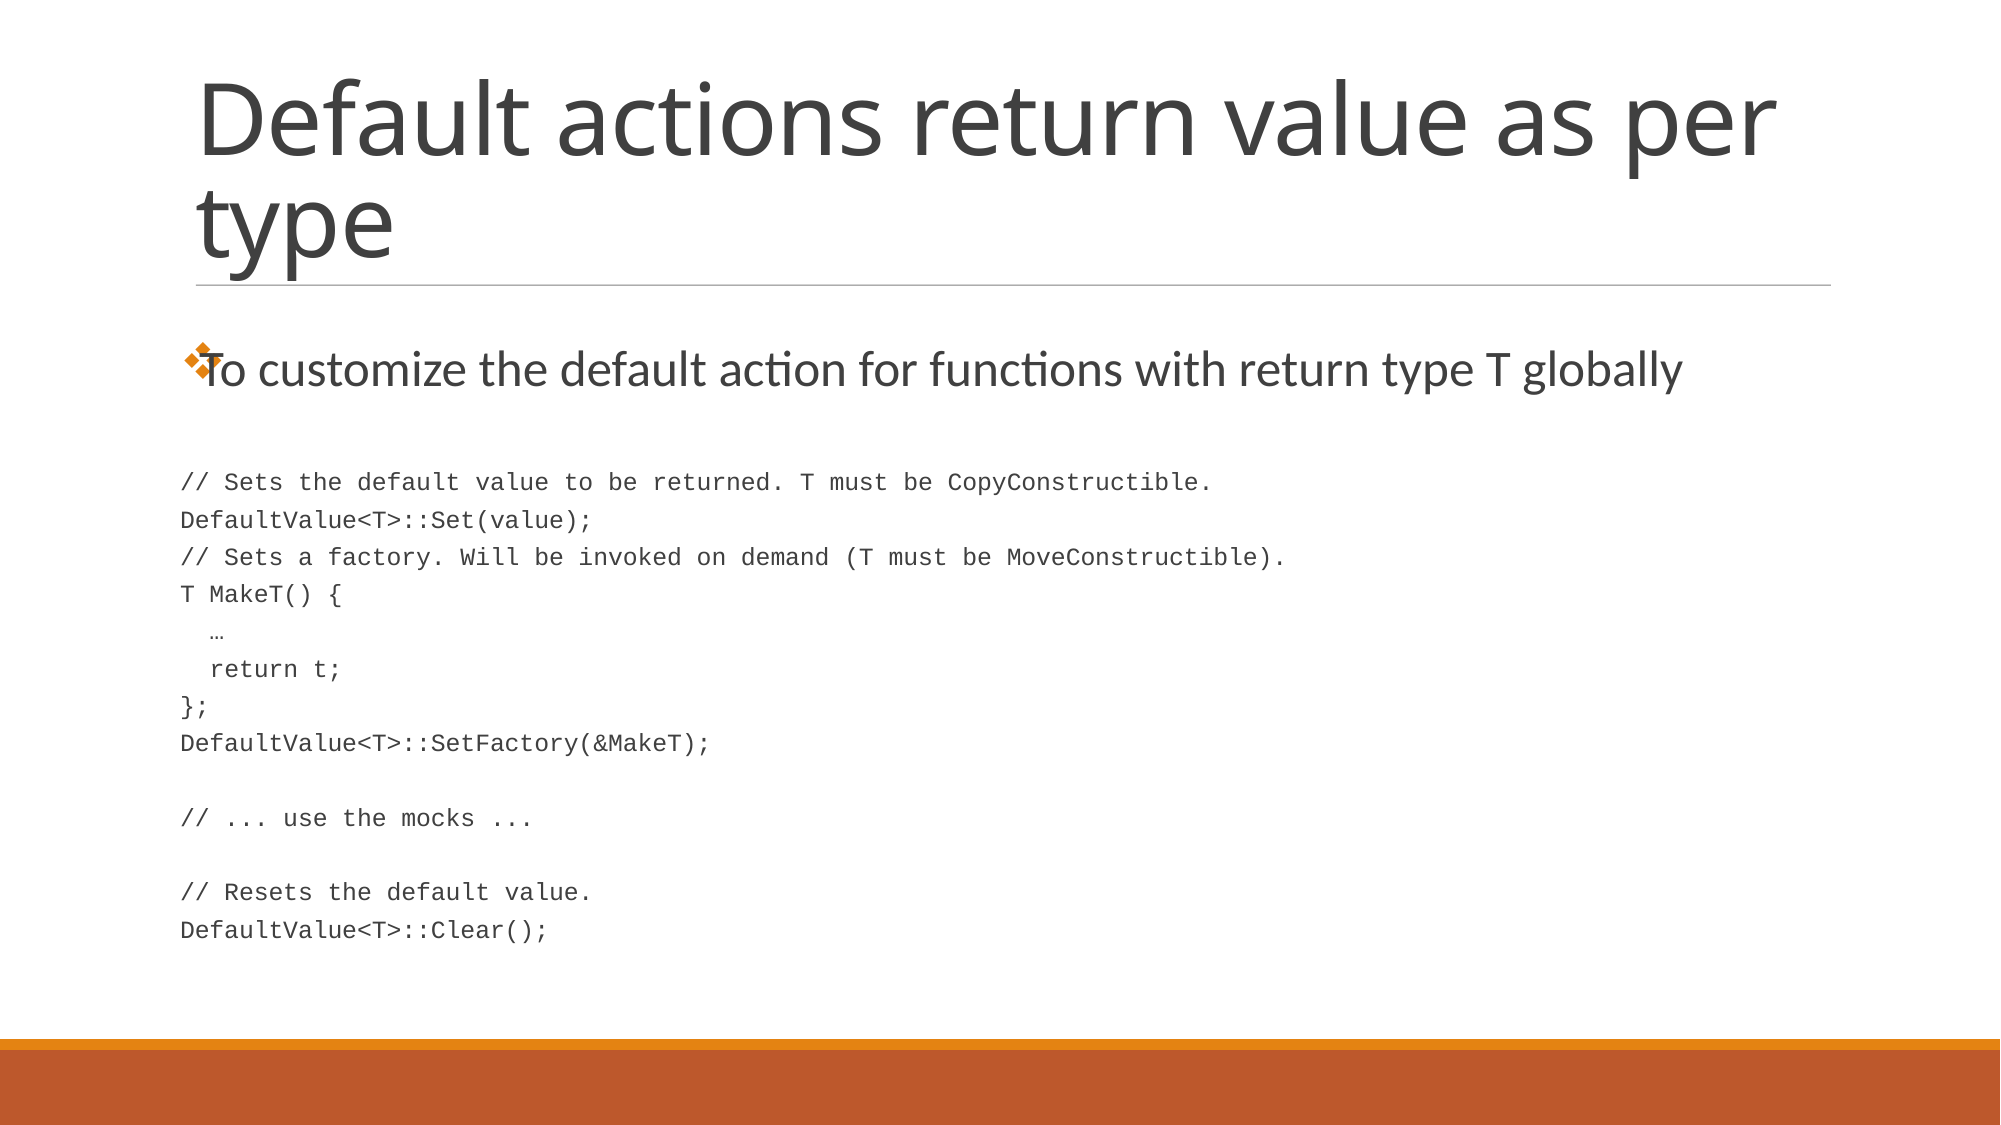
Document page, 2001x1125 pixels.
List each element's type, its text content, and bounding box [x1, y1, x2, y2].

title Default actions return value as per type [180, 47, 1830, 285]
list To customize the default action for functions with return type T globally // Sets the default value to be returned. T must be CopyConstructible. DefaultValue<T>::Set(value); // Sets a factory. Will be invoked on demand (T must be MoveConstructible). T MakeT() { … return t; }; DefaultValue<T>::SetFactory(&MakeT); // ... use the mocks ... // Resets the default value. DefaultValue<T>::Clear(); [180, 302, 1830, 963]
